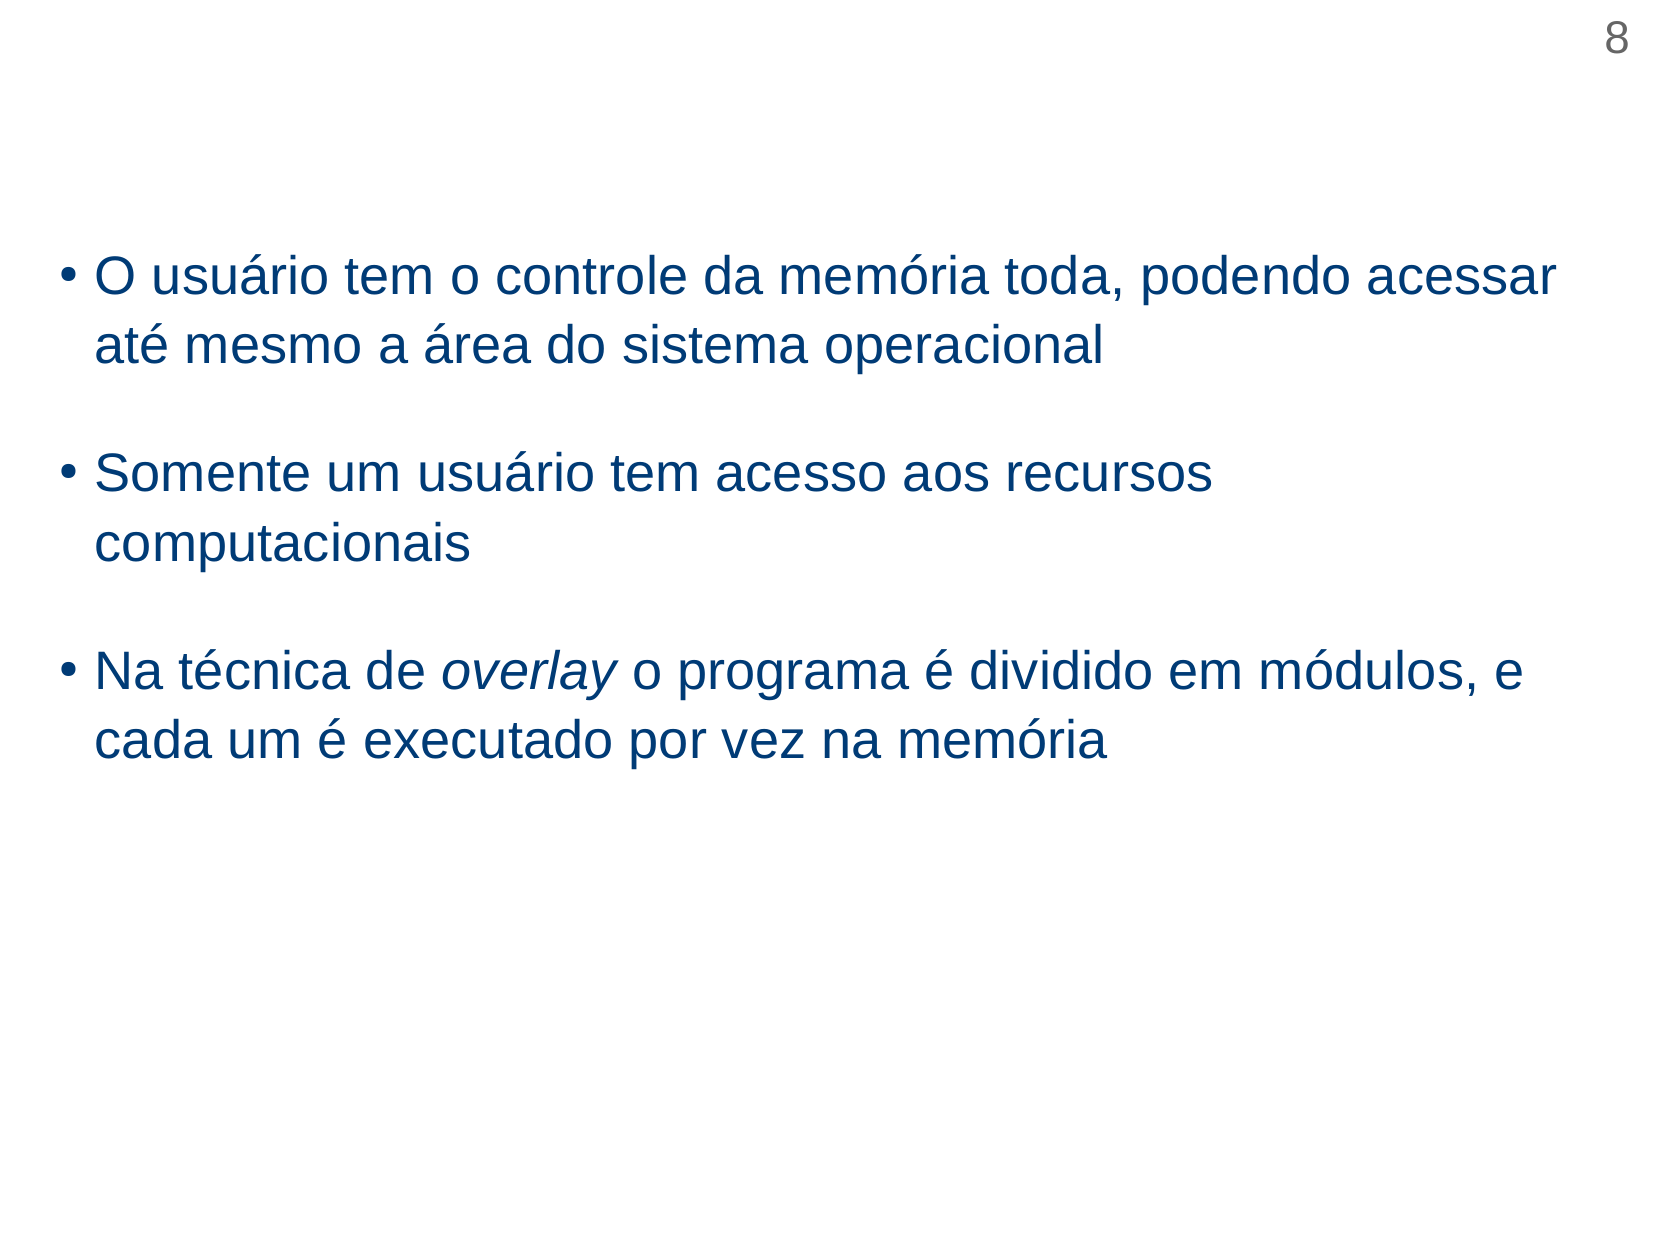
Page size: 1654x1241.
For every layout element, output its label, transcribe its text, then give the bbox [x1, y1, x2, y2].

list O usuário tem o controle da memória toda, podendo acessar até mesmo a área do sistema operacional Somente um usuário tem acesso aos recursos computacionais Na técnica de overlay o programa é dividido em módulos, e cada um é executado por vez na memória [59, 236, 1595, 1211]
